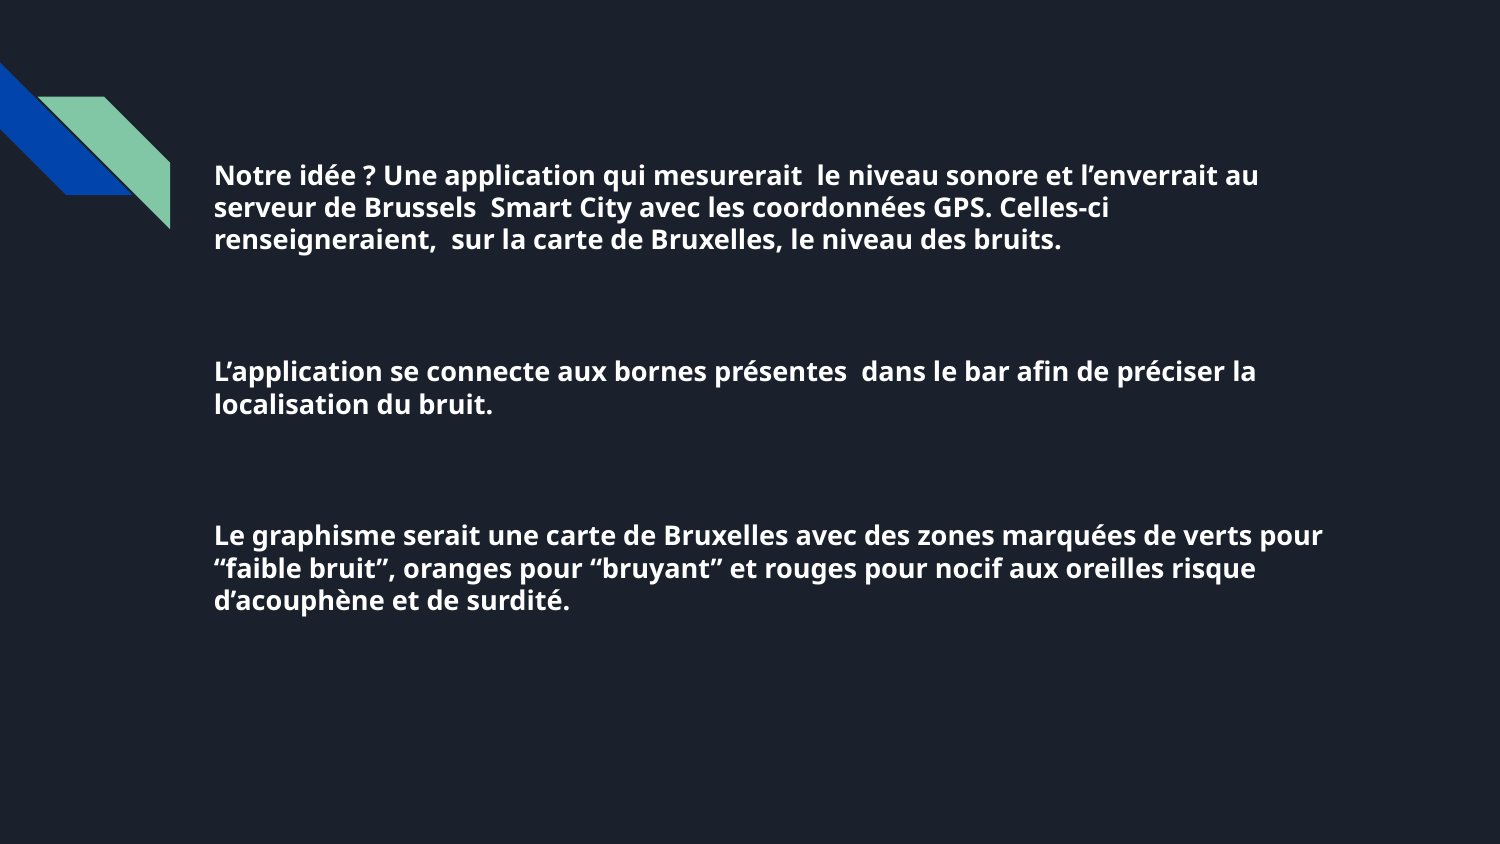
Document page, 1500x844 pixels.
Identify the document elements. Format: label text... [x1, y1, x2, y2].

list Notre idée ? Une application qui mesurerait le niveau sonore et l’enverrait au serveur de Brussels Smart City avec les coordonnées GPS. Celles-ci renseigneraient, sur la carte de Bruxelles, le niveau des bruits. L’application se connecte aux bornes présentes dans le bar afin de préciser la localisation du bruit. Le graphisme serait une carte de Bruxelles avec des zones marquées de verts pour “faible bruit”, oranges pour “bruyant” et rouges pour nocif aux oreilles risque d’acouphène et de surdité. [198, 142, 1354, 701]
